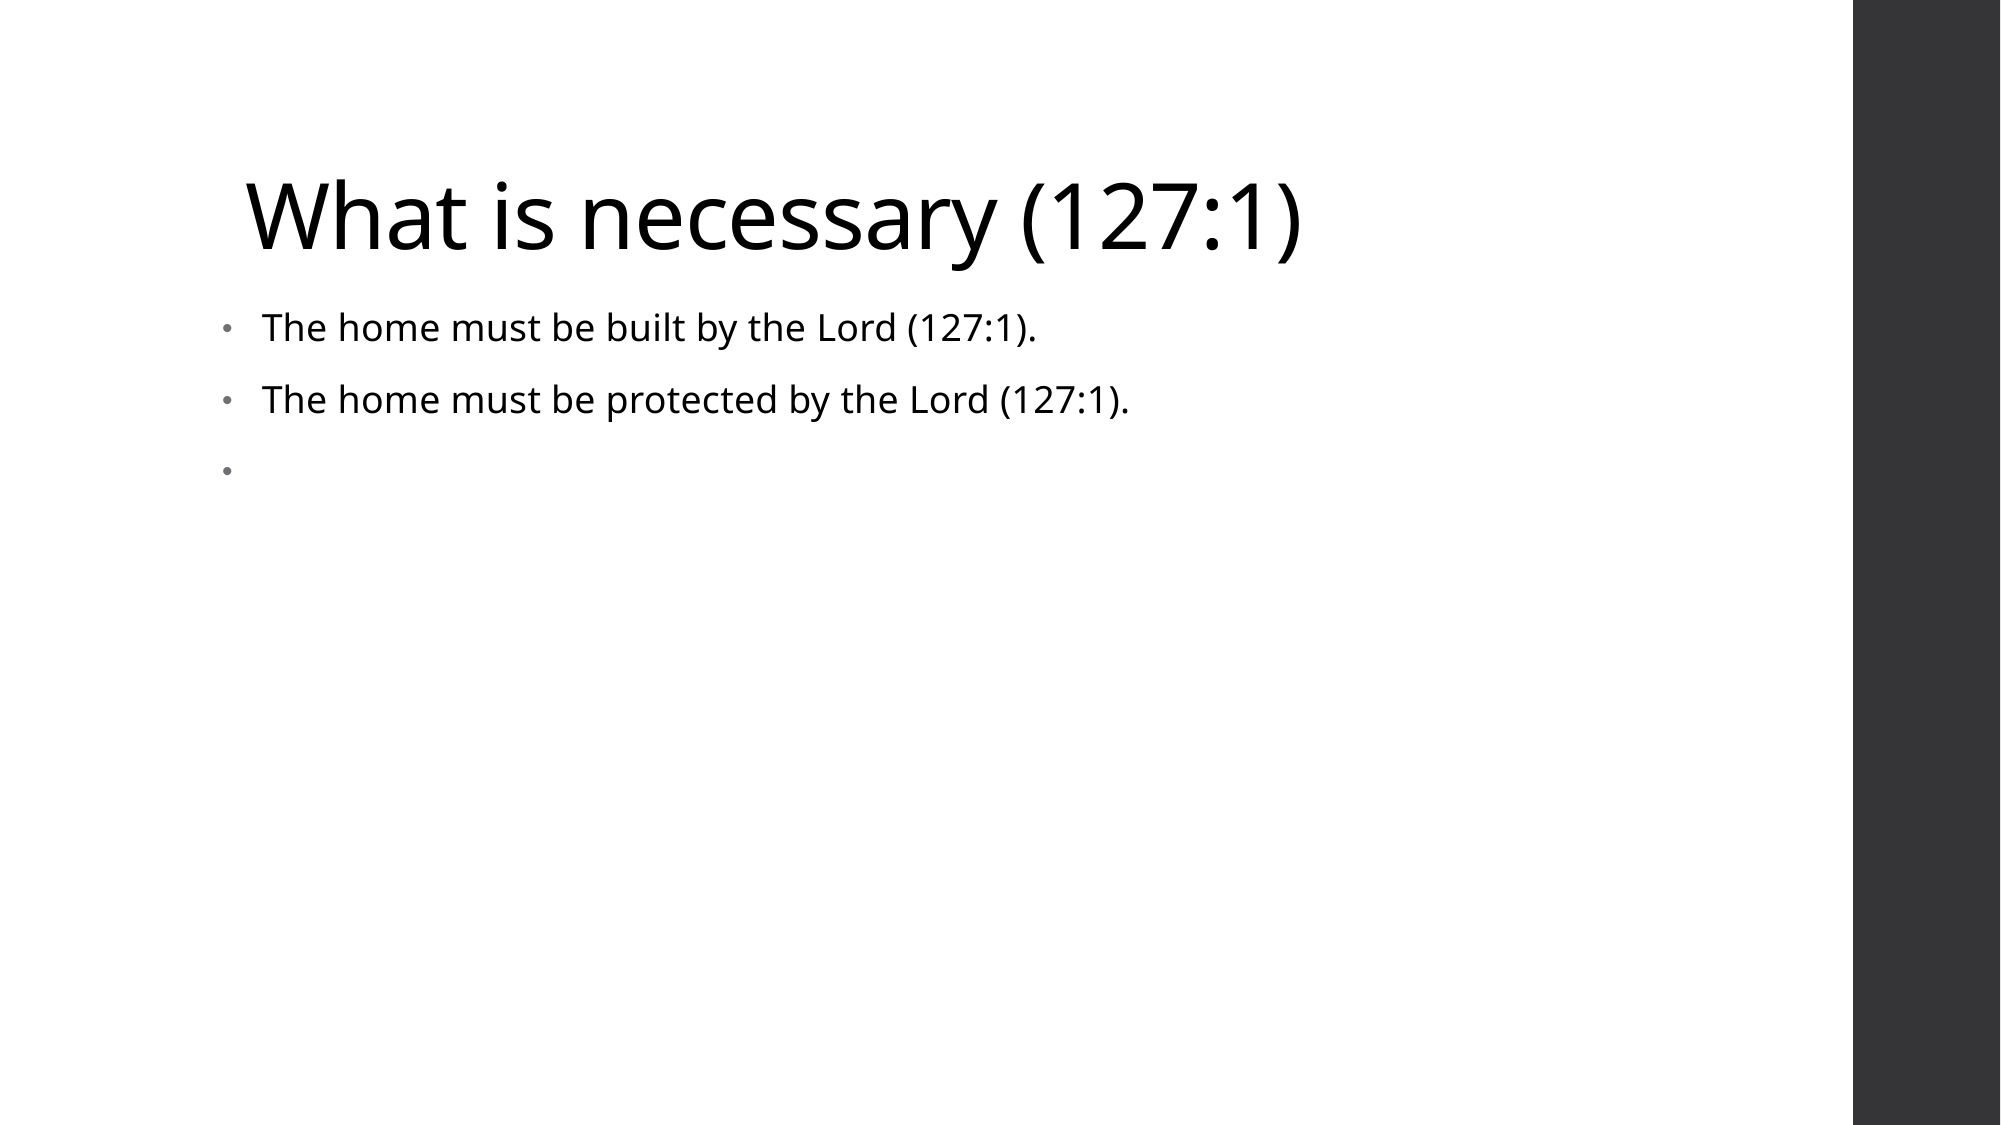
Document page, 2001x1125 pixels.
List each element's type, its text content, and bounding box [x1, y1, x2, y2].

title What is necessary (127:1) [206, 60, 1797, 278]
list The home must be built by the Lord (127:1). The home must be protected by the Lord (127:1). [206, 299, 1617, 1014]
